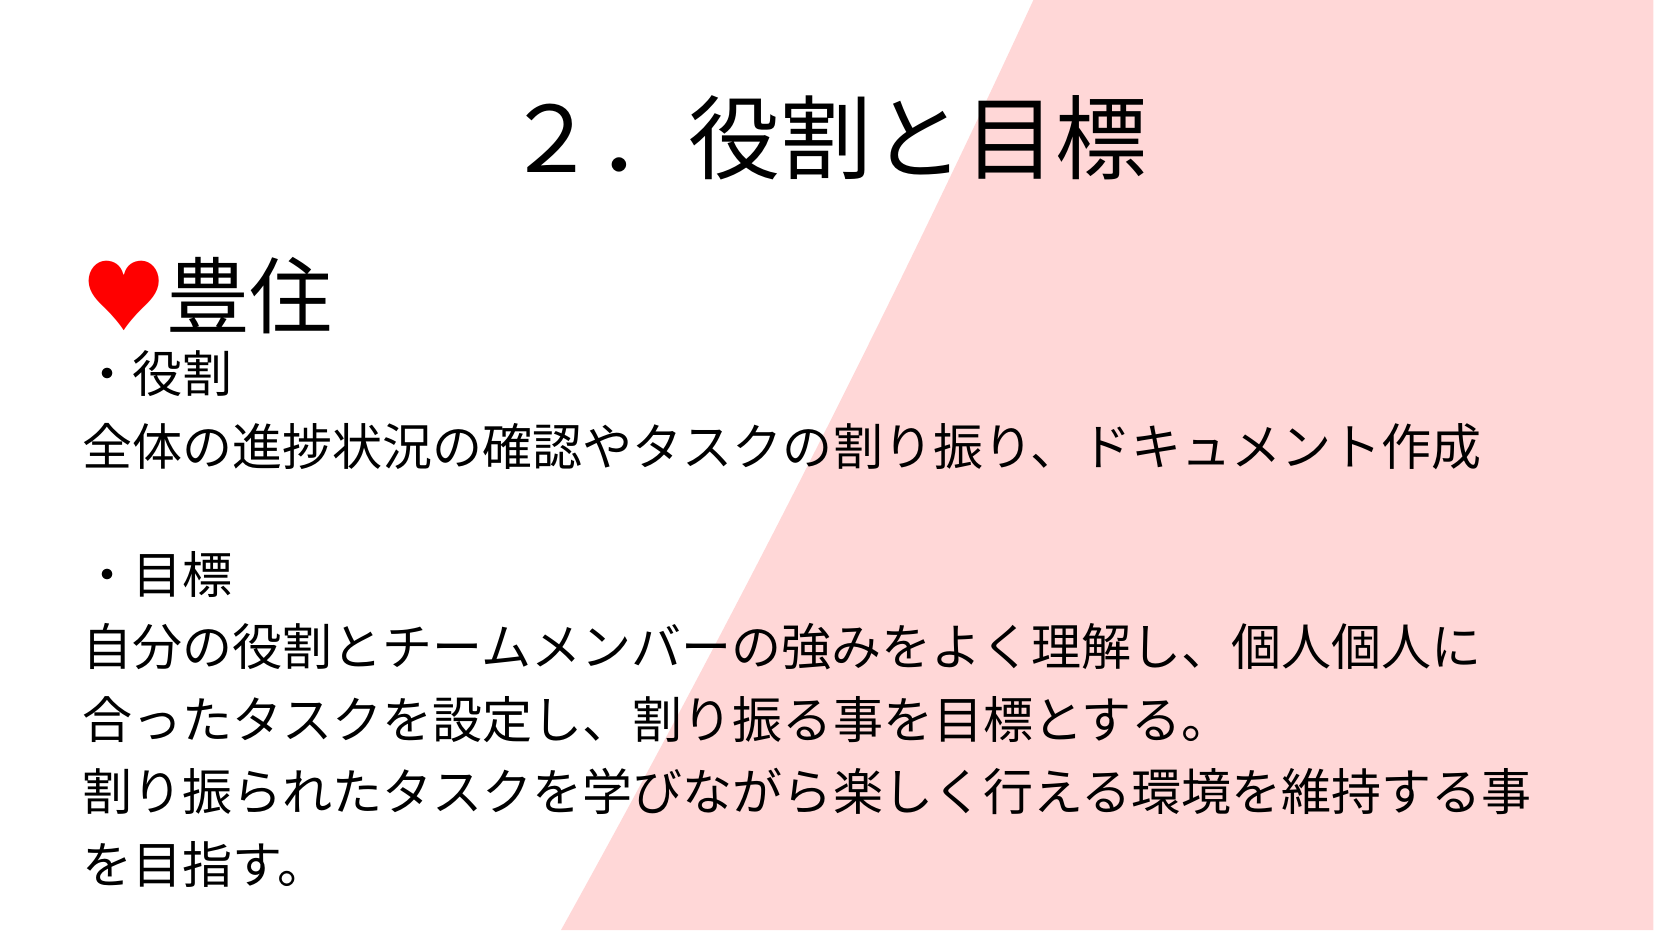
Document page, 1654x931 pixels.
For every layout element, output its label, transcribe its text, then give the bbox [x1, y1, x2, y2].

subtitle ・役割 全体の進捗状況の確認やタスクの割り振り、ドキュメント作成 ・目標 自分の役割とチームメンバーの強みをよく理解し、個人個人に合ったタスクを設定し、割り振る事を目標とする。 割り振られたタスクを学びながら楽しく行える環境を維持する事を目指す。 [82, 324, 1571, 908]
text_box ♥豊住 [82, 206, 1158, 376]
text_box [561, 0, 1654, 931]
title ２．役割と目標 [82, 54, 1571, 211]
